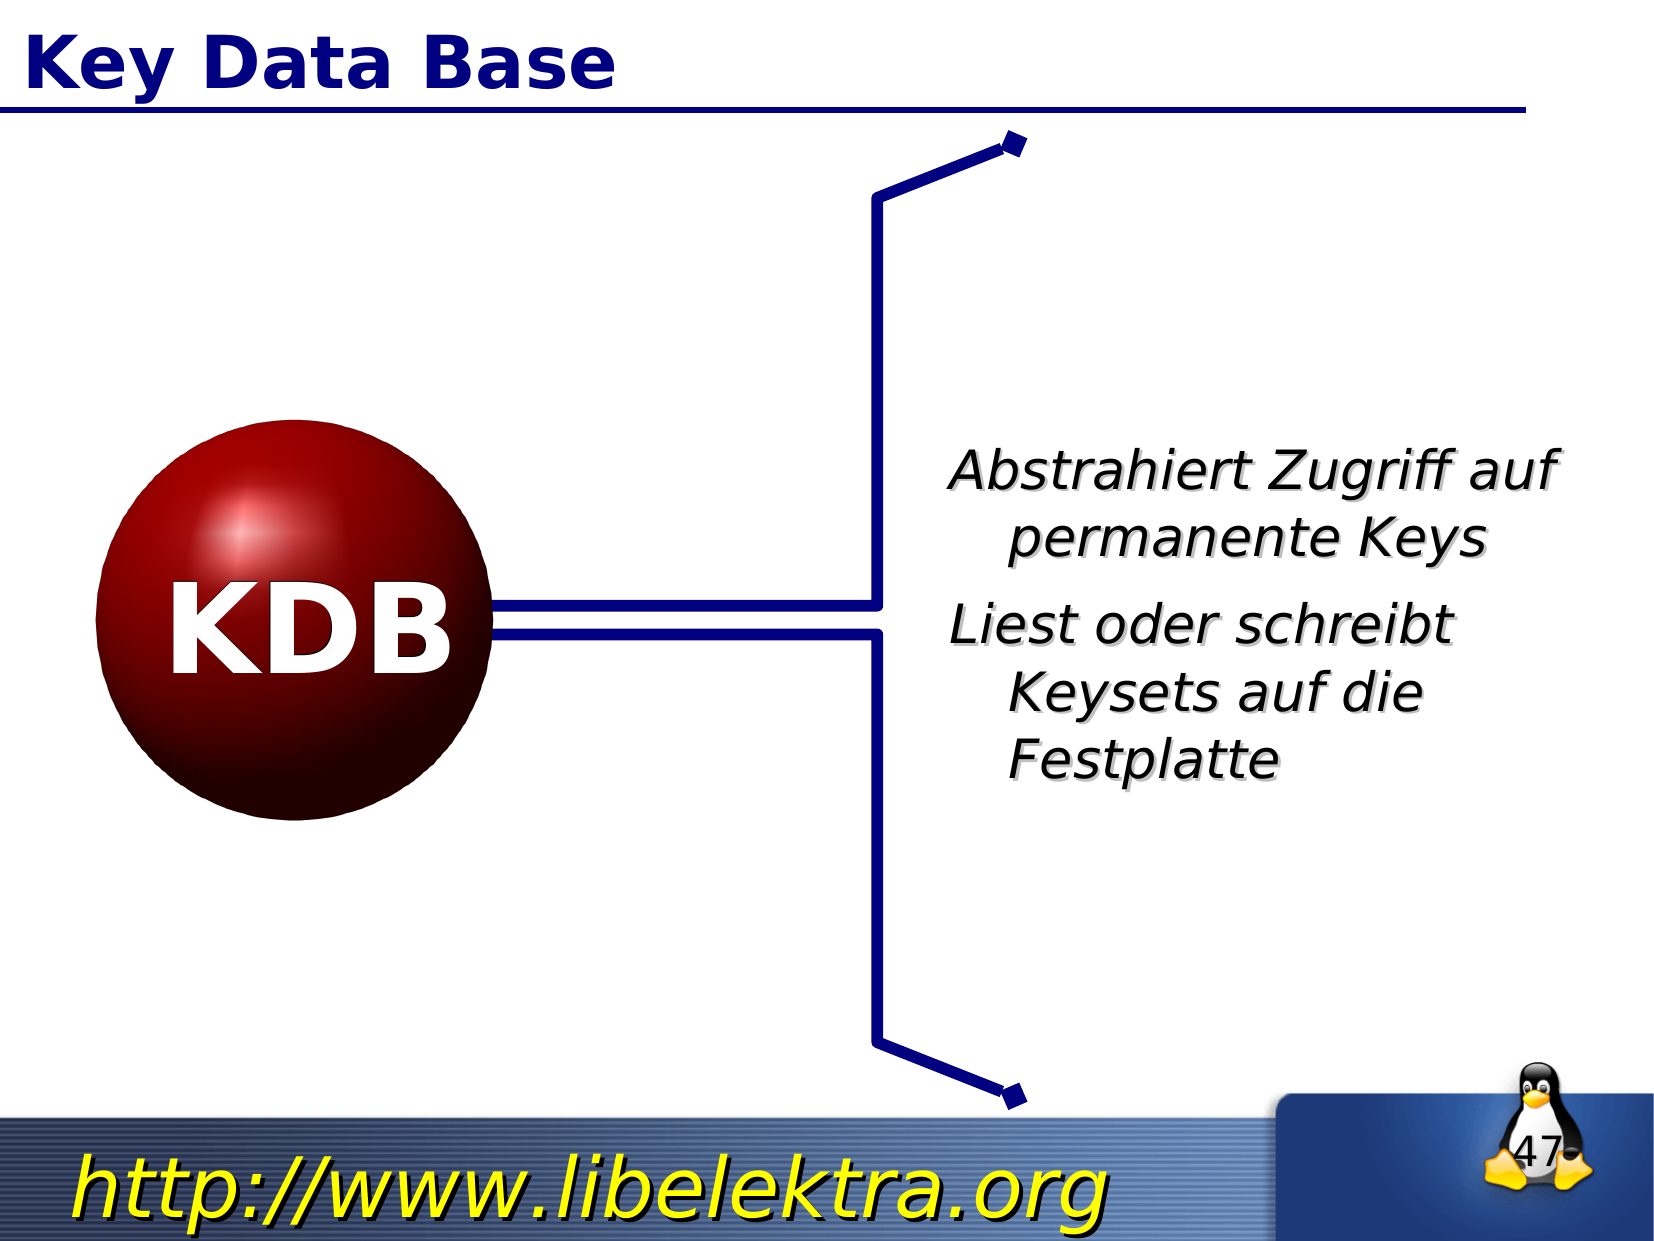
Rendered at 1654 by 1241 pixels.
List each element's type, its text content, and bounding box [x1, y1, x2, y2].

list Abstrahiert Zugriff auf permanente Keys Liest oder schreibt Keysets auf die Festplatte [934, 427, 1654, 809]
text_box KDB [162, 547, 459, 693]
text_box Key Data Base [22, 14, 1611, 111]
text_box 50 [1312, 1122, 1566, 1178]
picture [0, 1061, 1654, 1241]
